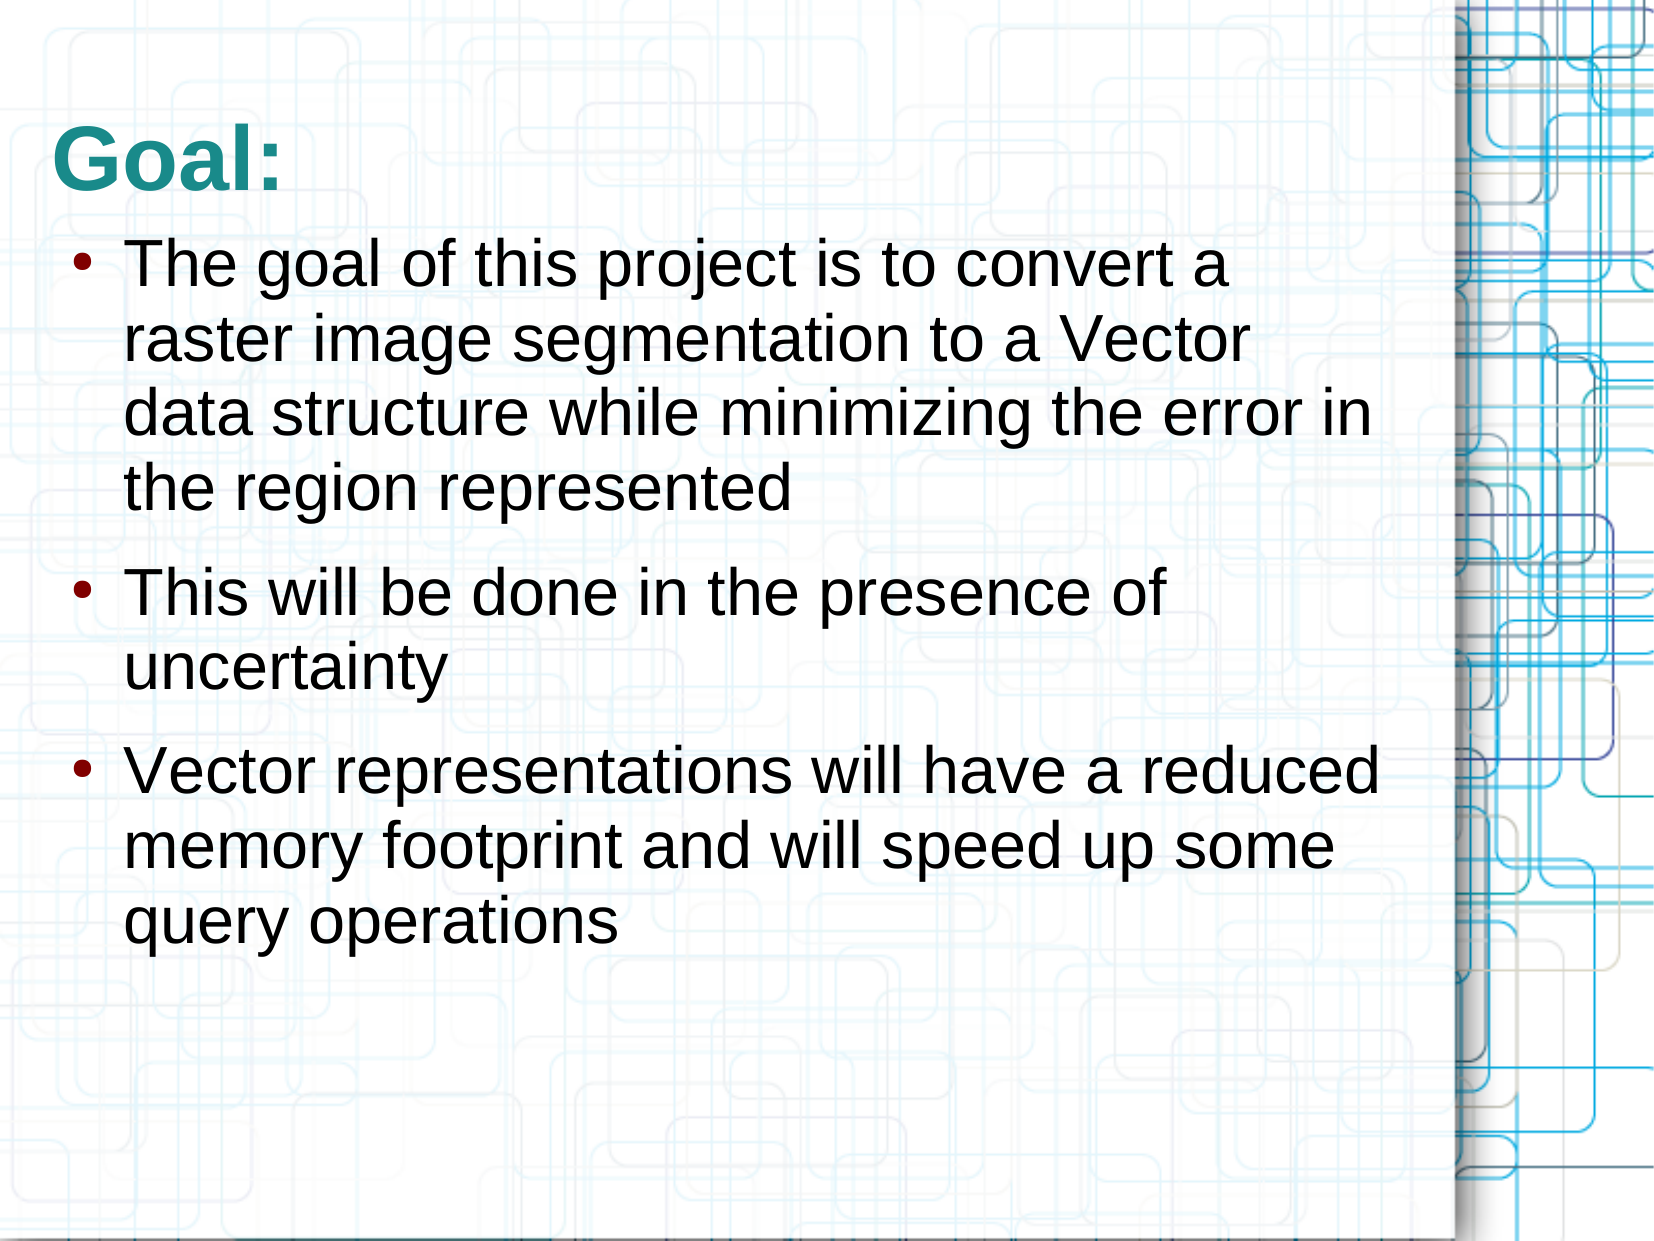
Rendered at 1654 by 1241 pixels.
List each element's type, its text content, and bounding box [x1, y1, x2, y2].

list The goal of this project is to convert a raster image segmentation to a Vector data structure while minimizing the error in the region represented This will be done in the presence of uncertainty Vector representations will have a reduced memory footprint and will speed up some query operations [52, 225, 1388, 958]
title Goal: [0, 55, 376, 263]
picture [0, 0, 1654, 1241]
